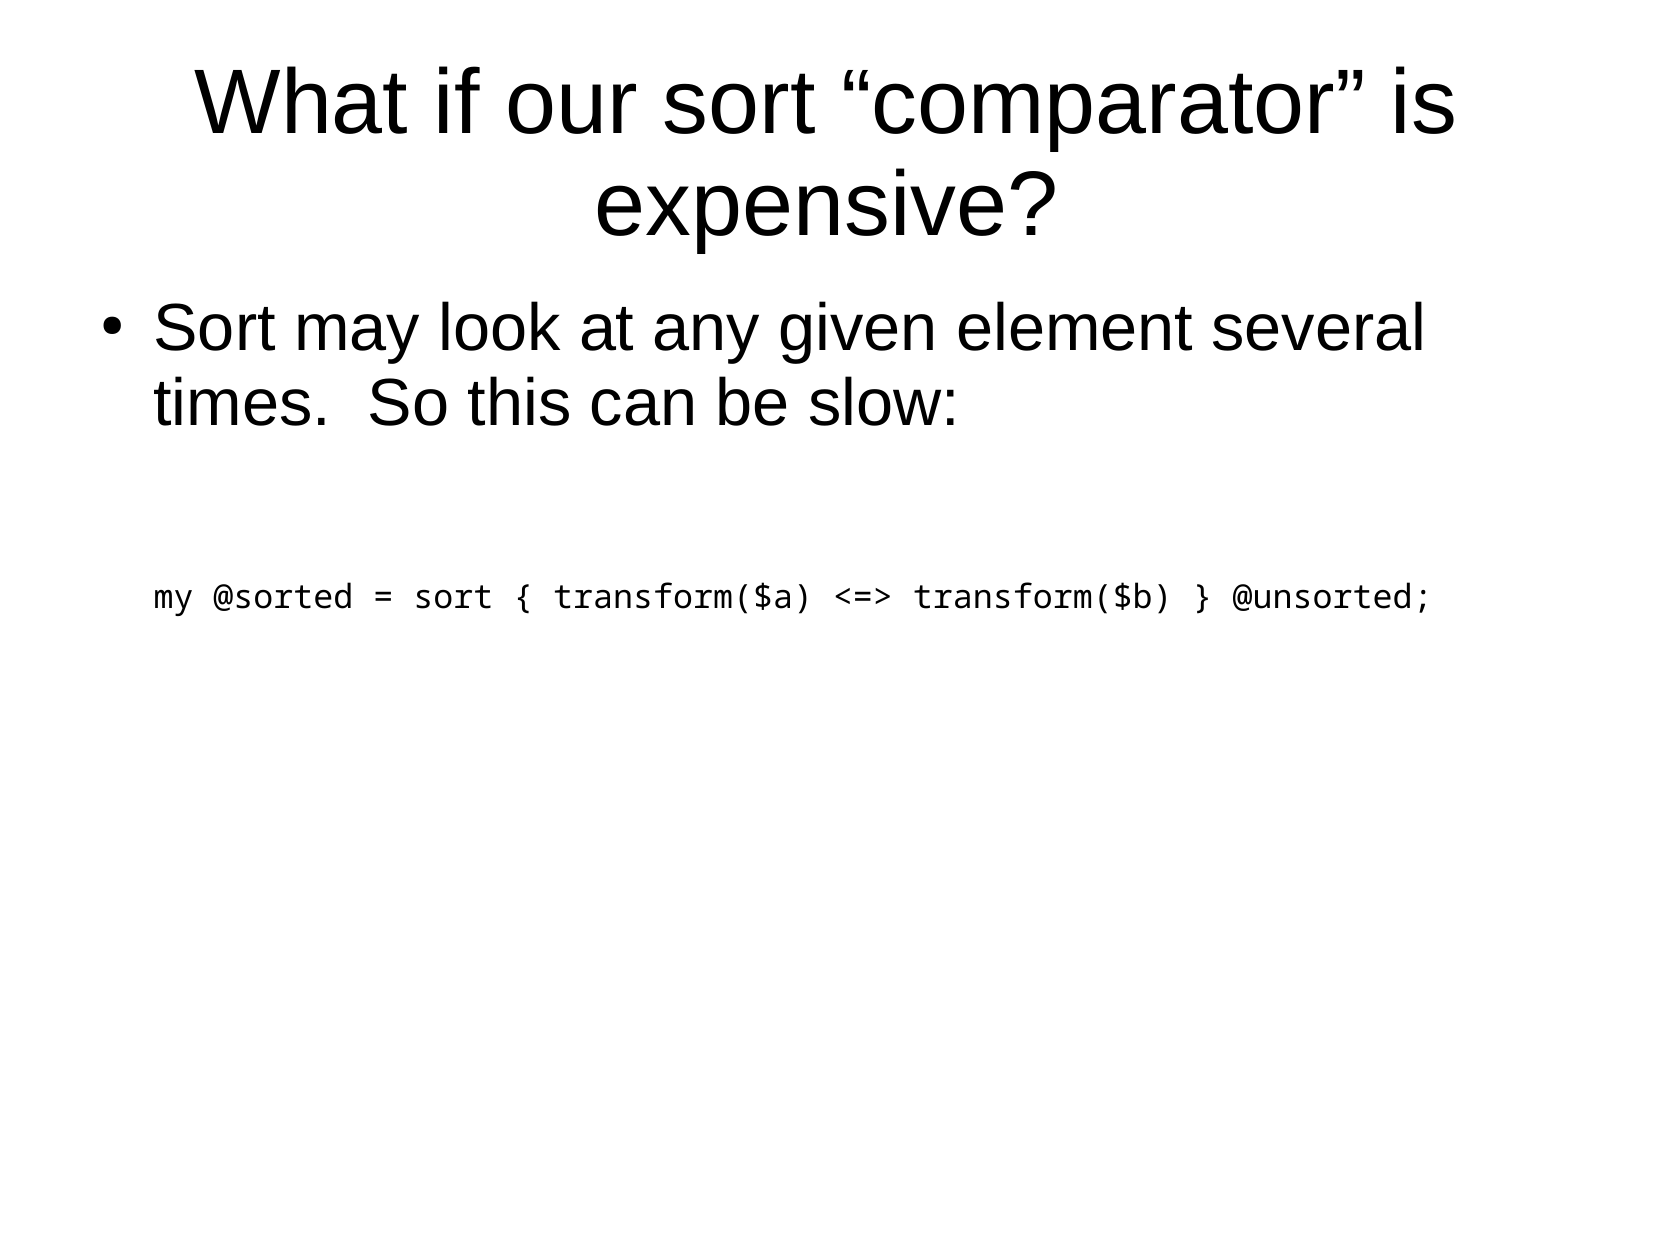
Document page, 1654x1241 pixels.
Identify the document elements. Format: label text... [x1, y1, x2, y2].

list Sort may look at any given element several times. So this can be slow: my @sorted = sort { transform($a) <=> transform($b) } @unsorted; [82, 290, 1571, 1010]
title What if our sort “comparator” is expensive? [82, 49, 1571, 257]
